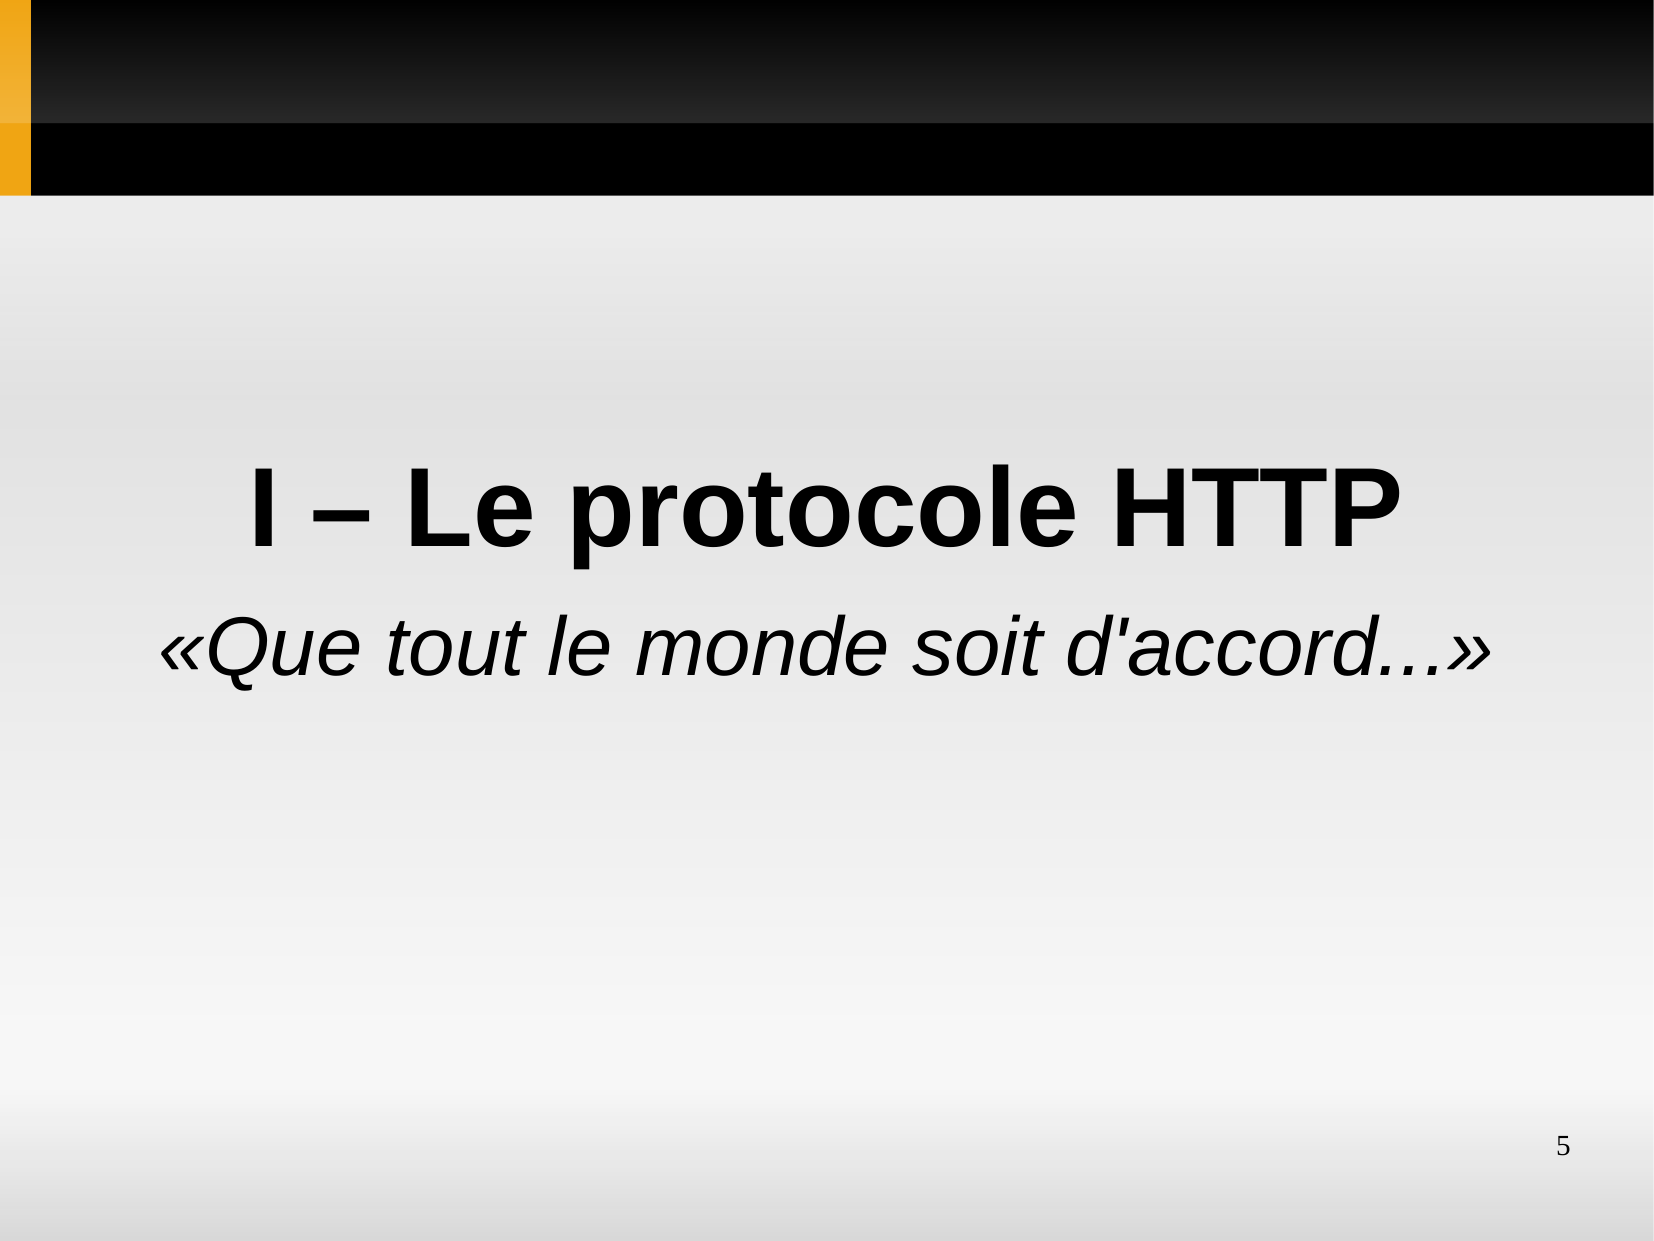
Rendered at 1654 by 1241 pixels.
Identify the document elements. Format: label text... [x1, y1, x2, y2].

list I – Le protocole HTTP «Que tout le monde soit d'accord...» [82, 290, 1571, 1109]
picture [0, 0, 1654, 1241]
